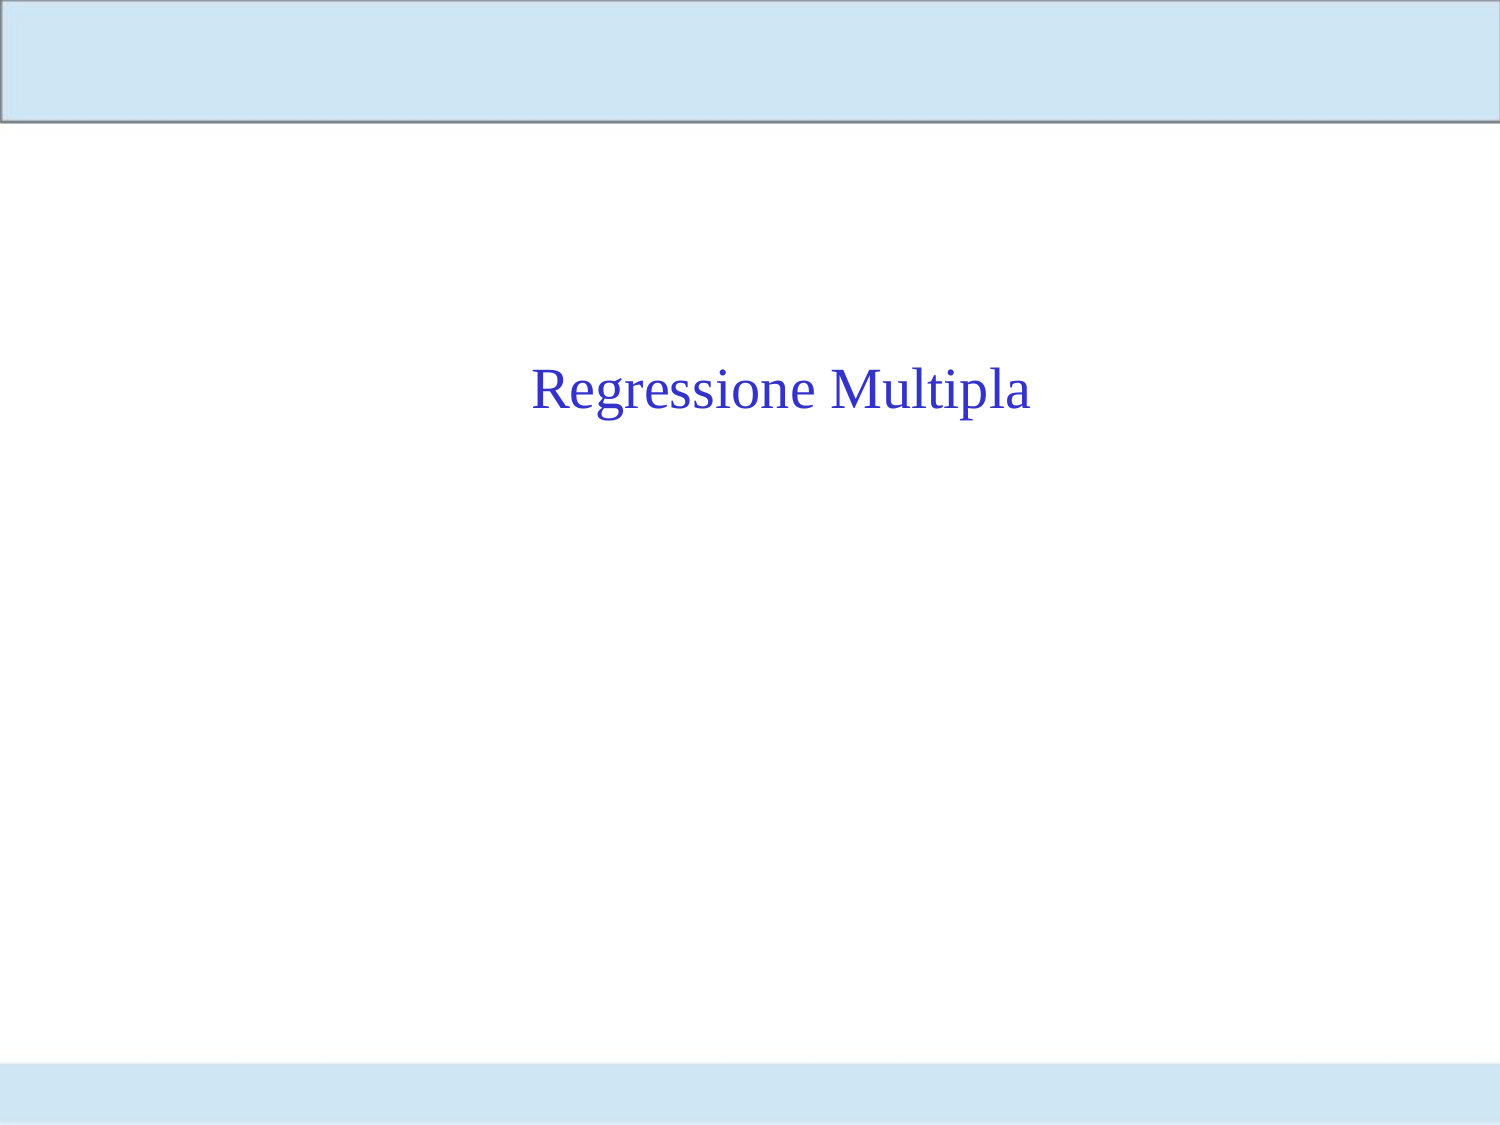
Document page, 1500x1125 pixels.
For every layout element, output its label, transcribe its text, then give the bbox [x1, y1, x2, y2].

picture [0, 0, 1500, 1125]
title Regressione Multipla [249, 337, 1313, 433]
